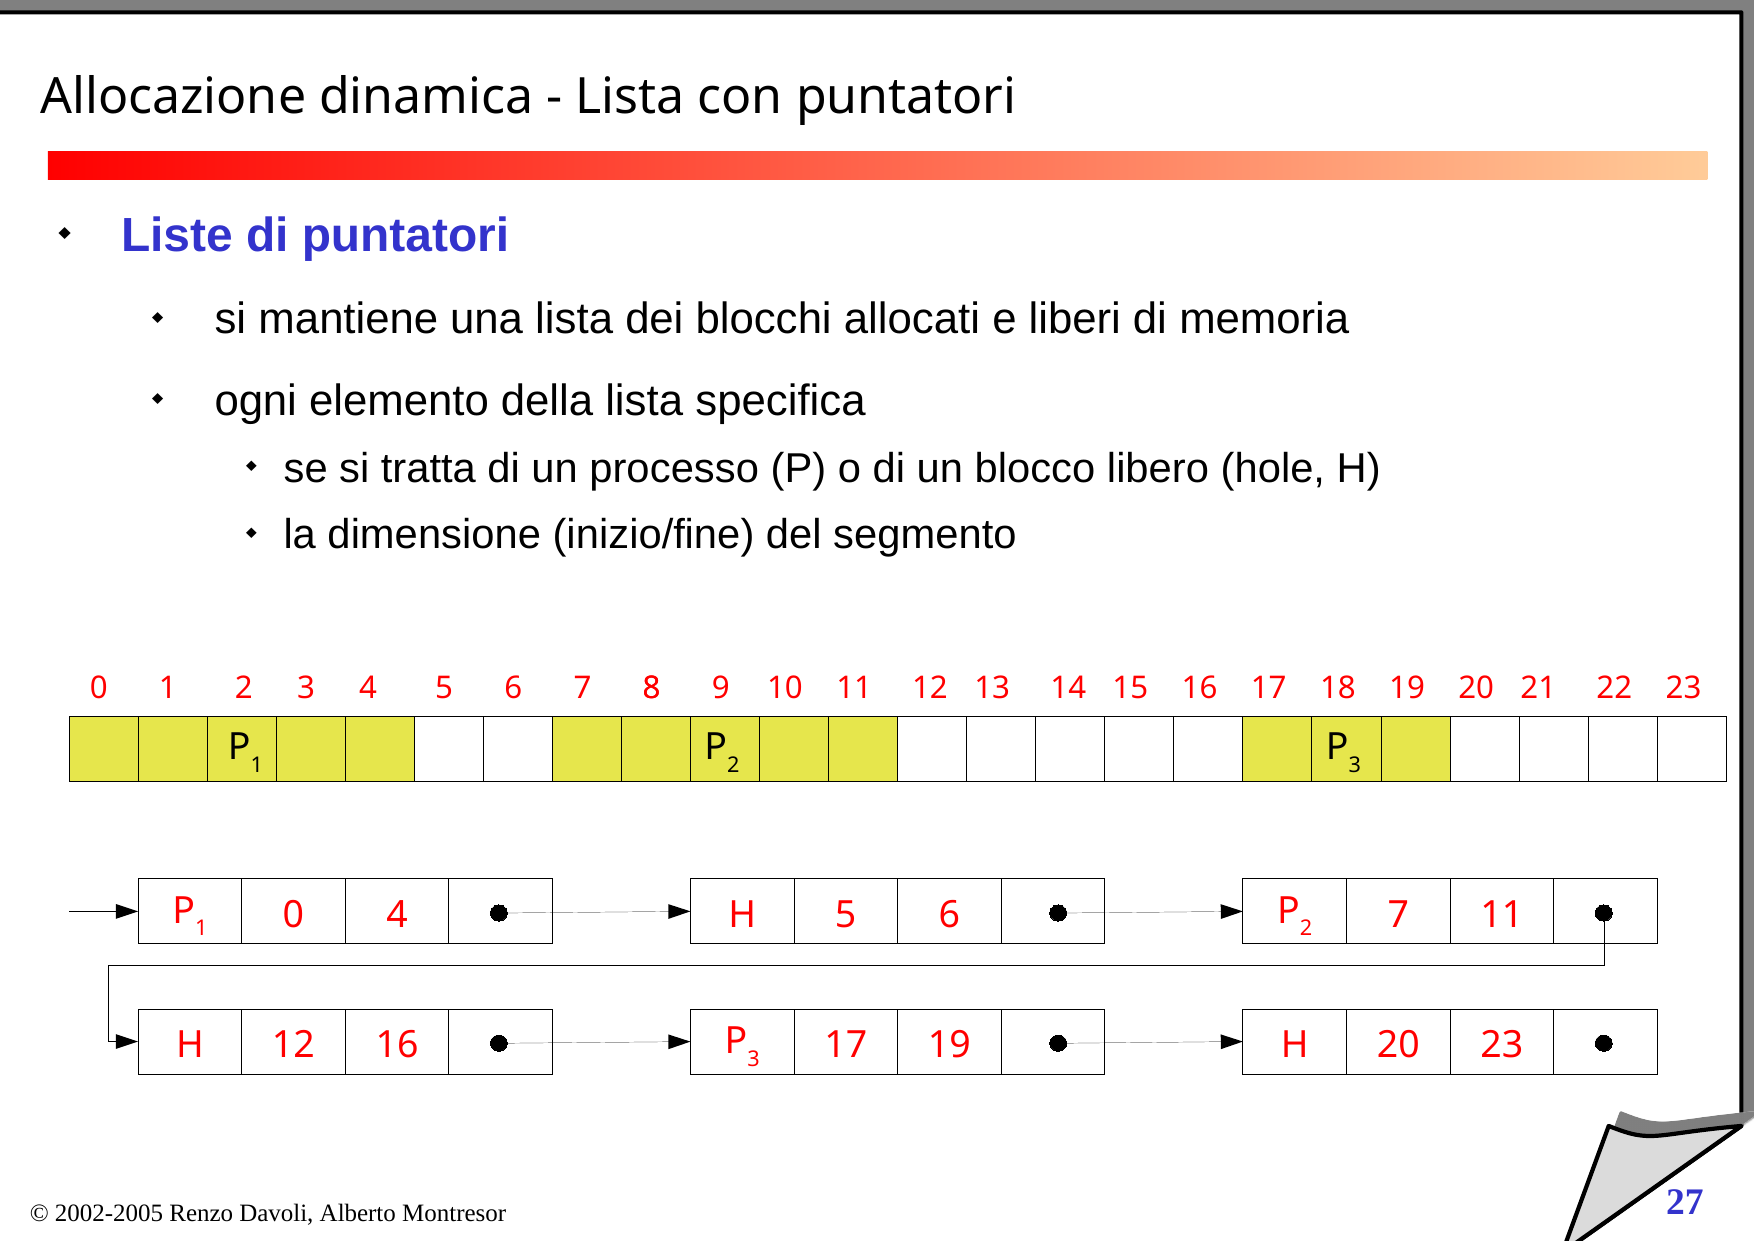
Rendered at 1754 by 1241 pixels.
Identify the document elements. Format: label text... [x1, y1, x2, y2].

text_box [1595, 1035, 1613, 1052]
text_box [69, 716, 414, 782]
text_box 19 [1389, 662, 1430, 711]
text_box 17 [794, 1009, 897, 1075]
text_box 16 [1181, 662, 1222, 711]
list Liste di puntatori si mantiene una lista dei blocchi allocati e liberi di memoria ogni elemento della lista specifica se si tratta di un processo (P) o di un blocco libero (hole, H) la dimensione (inizio/fine) del segmento [58, 206, 1696, 594]
text_box 14 [1050, 662, 1091, 711]
text_box 7 [1346, 878, 1450, 944]
text_box [1242, 716, 1450, 782]
text_box 6 [897, 878, 1001, 944]
text_box 5 [794, 878, 897, 944]
text_box [552, 716, 897, 782]
text_box P3 [1325, 717, 1365, 784]
text_box 9 [711, 662, 735, 711]
text_box [1049, 1035, 1067, 1052]
text_box 20 [1458, 662, 1503, 711]
text_box 4 [345, 878, 448, 944]
text_box 19 [897, 1009, 1001, 1075]
text_box 12 [912, 662, 953, 711]
text_box 16 [345, 1009, 448, 1075]
text_box 22 [1596, 662, 1642, 711]
text_box [1595, 904, 1613, 922]
text_box P1 [138, 878, 241, 944]
text_box 8 [642, 662, 666, 711]
text_box 23 [1450, 1009, 1553, 1075]
text_box 11 [836, 662, 877, 711]
text_box 6 [504, 662, 527, 711]
text_box 2 [234, 662, 258, 711]
text_box 21 [1520, 662, 1561, 711]
text_box P1 [227, 717, 265, 784]
text_box 1 [158, 662, 179, 711]
text_box 10 [767, 662, 808, 711]
text_box P3 [690, 1009, 794, 1075]
text_box 18 [1320, 662, 1361, 711]
text_box 11 [1450, 878, 1553, 944]
text_box P2 [704, 717, 743, 784]
text_box 23 [1665, 662, 1711, 711]
text_box 7 [573, 662, 596, 711]
text_box 12 [241, 1009, 345, 1075]
text_box H [690, 878, 794, 944]
text_box 15 [1112, 662, 1153, 711]
text_box 5 [435, 662, 458, 711]
text_box H [138, 1009, 241, 1075]
text_box 0 [241, 878, 345, 944]
text_box [490, 904, 508, 922]
text_box P2 [1242, 878, 1346, 944]
title Allocazione dinamica - Lista con puntatori [40, 49, 1714, 144]
text_box [1049, 904, 1067, 922]
text_box 20 [1346, 1009, 1450, 1075]
text_box H [1242, 1009, 1346, 1075]
text_box 3 [297, 662, 320, 711]
text_box 0 [89, 662, 113, 711]
text_box 13 [974, 662, 1015, 711]
text_box 4 [359, 662, 382, 711]
text_box [490, 1035, 508, 1052]
text_box 17 [1250, 662, 1291, 711]
